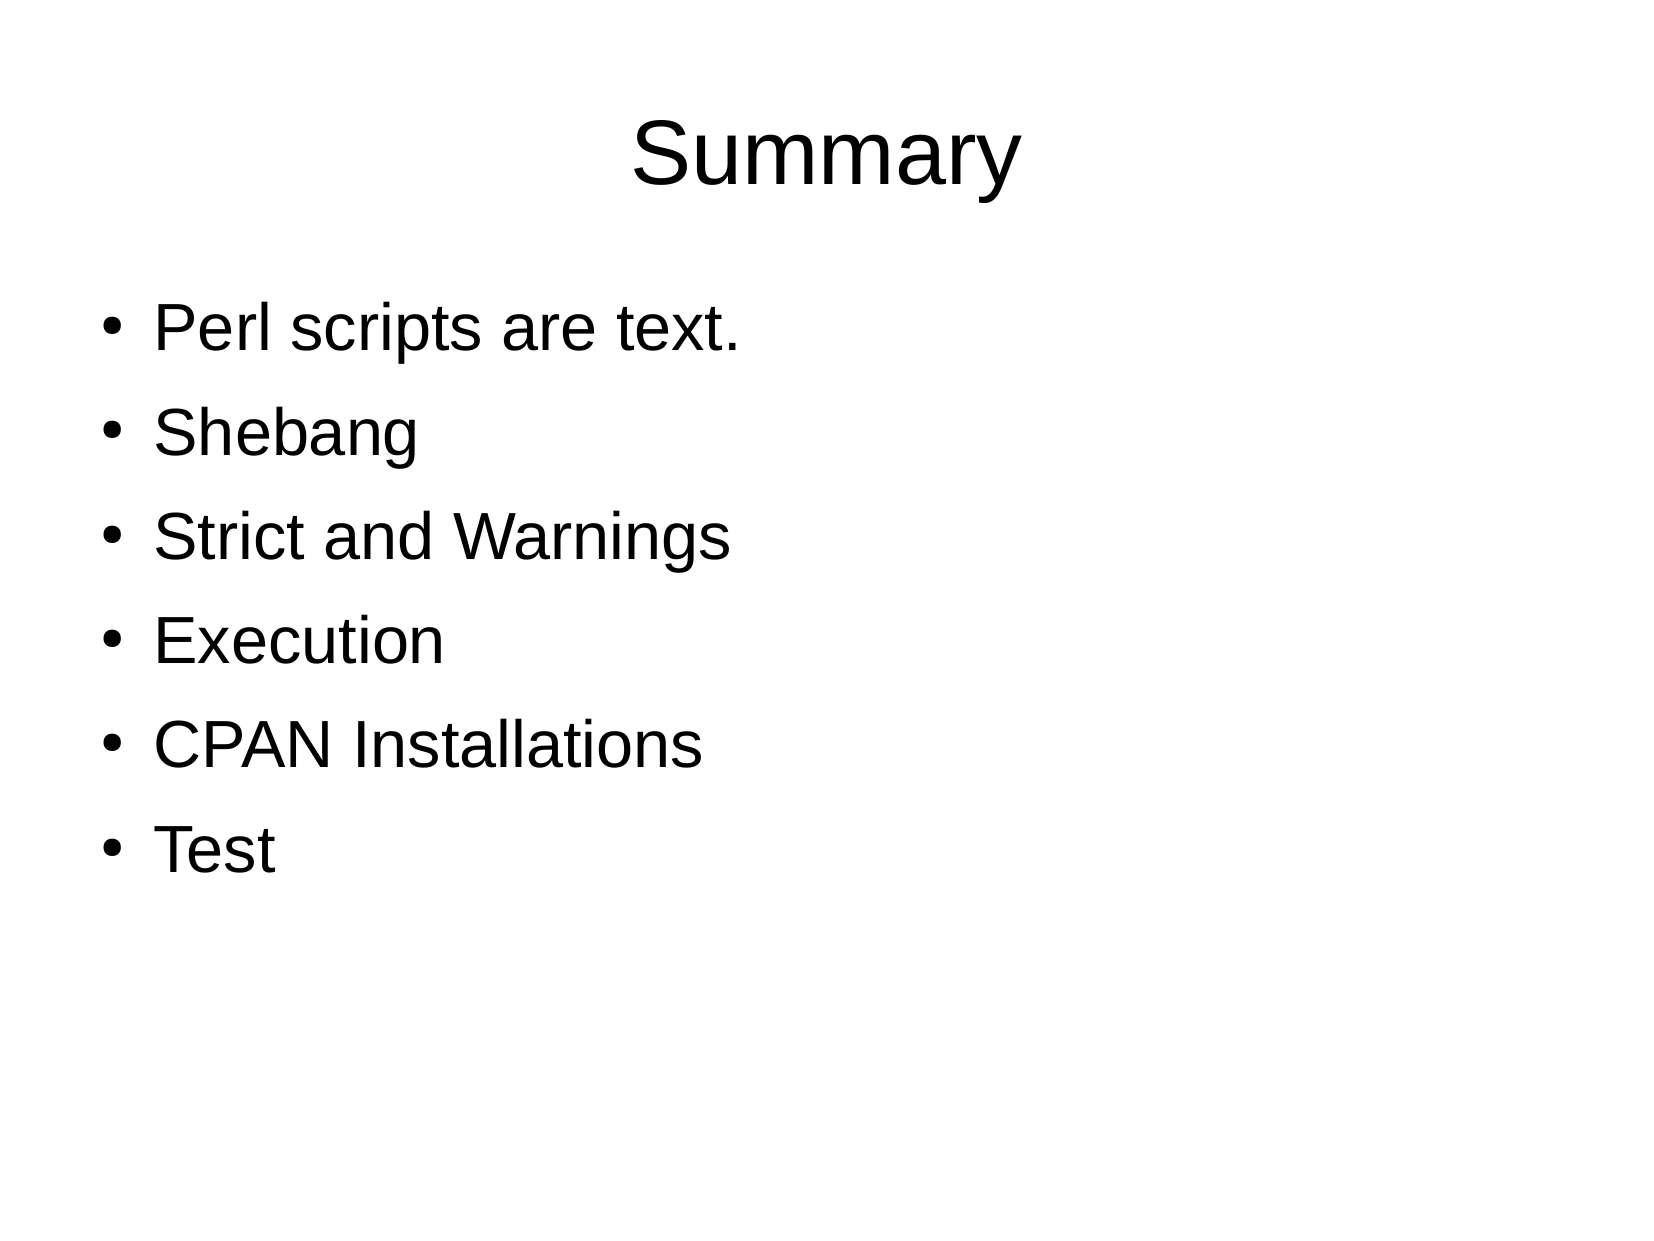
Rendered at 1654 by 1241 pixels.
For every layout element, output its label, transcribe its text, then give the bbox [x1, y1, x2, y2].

title Summary [82, 49, 1571, 257]
list Perl scripts are text. Shebang Strict and Warnings Execution CPAN Installations Test [82, 290, 1571, 1010]
